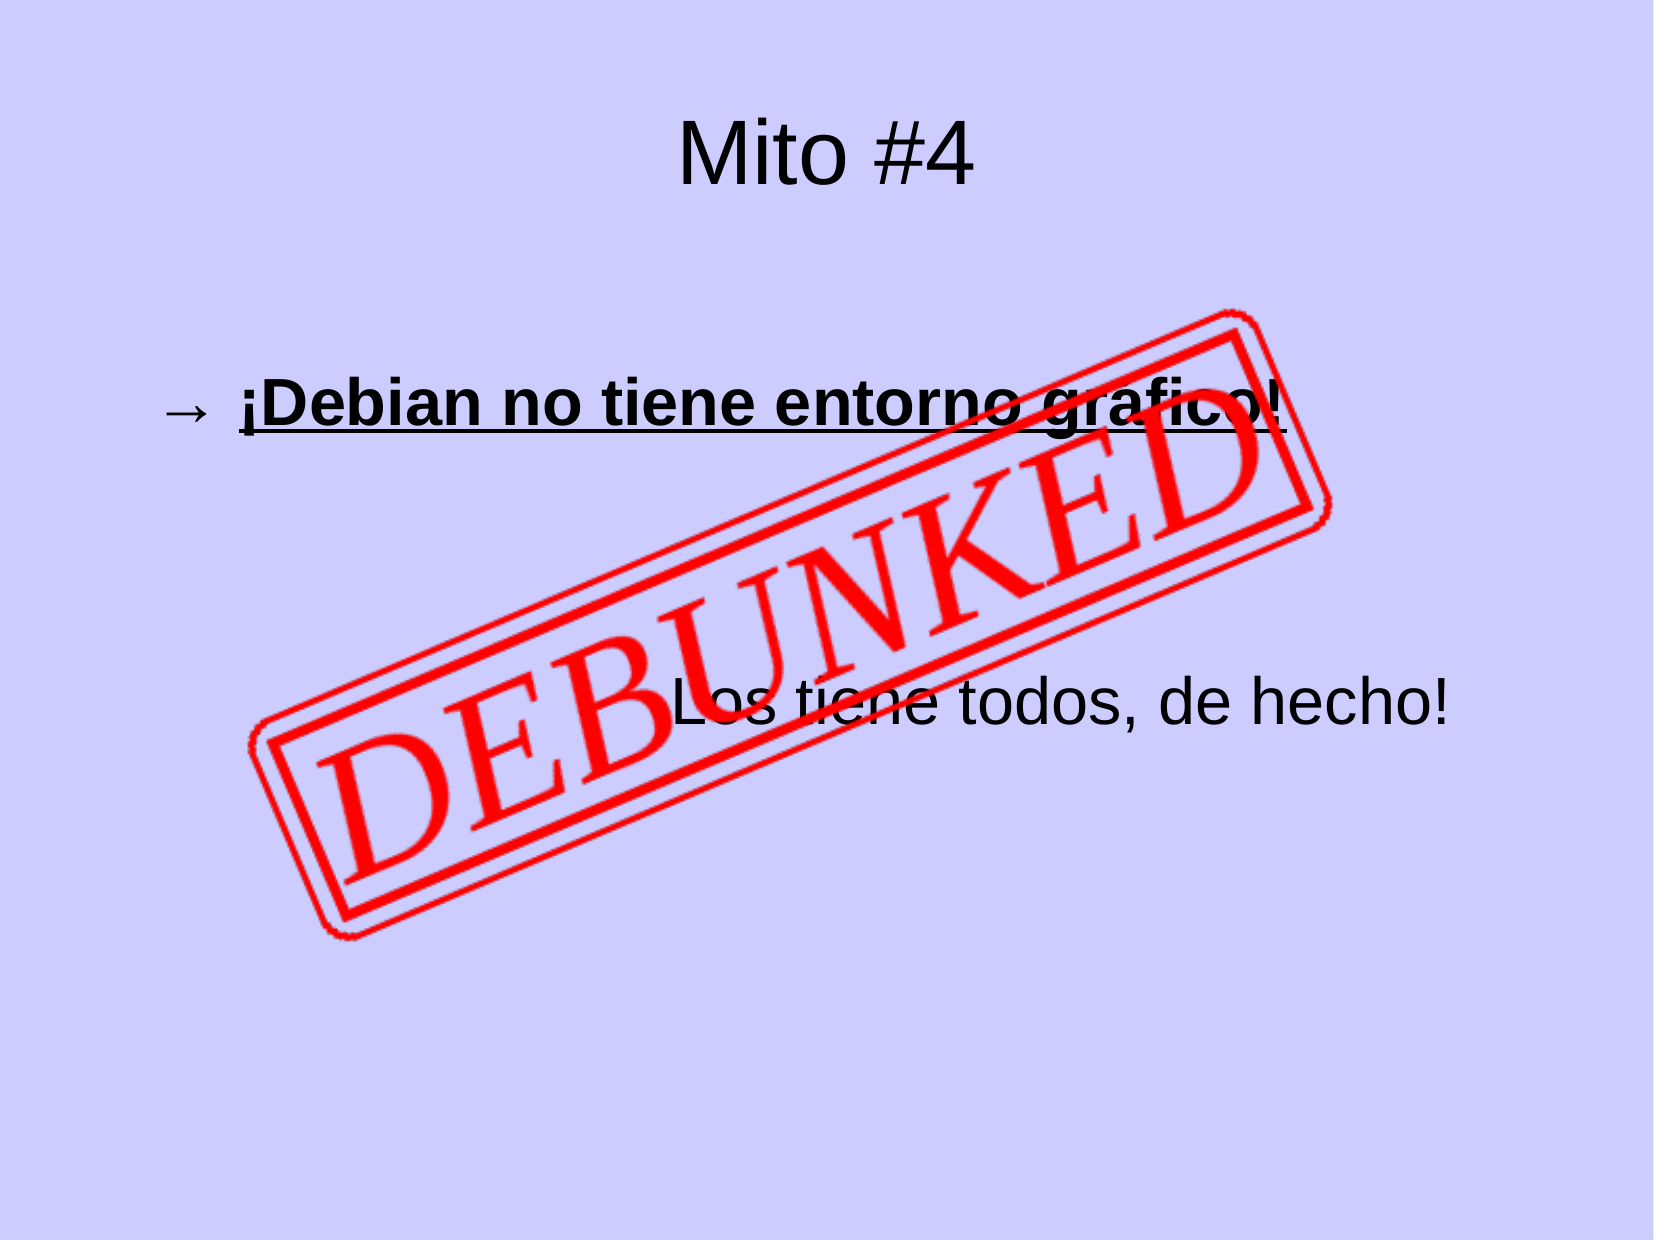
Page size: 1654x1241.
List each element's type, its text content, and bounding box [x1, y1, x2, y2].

list → ¡Debian no tiene entorno gráfico! Los tiene todos, de hecho! [82, 290, 1571, 1010]
title Mito #4 [82, 49, 1571, 257]
picture [213, 293, 1345, 952]
